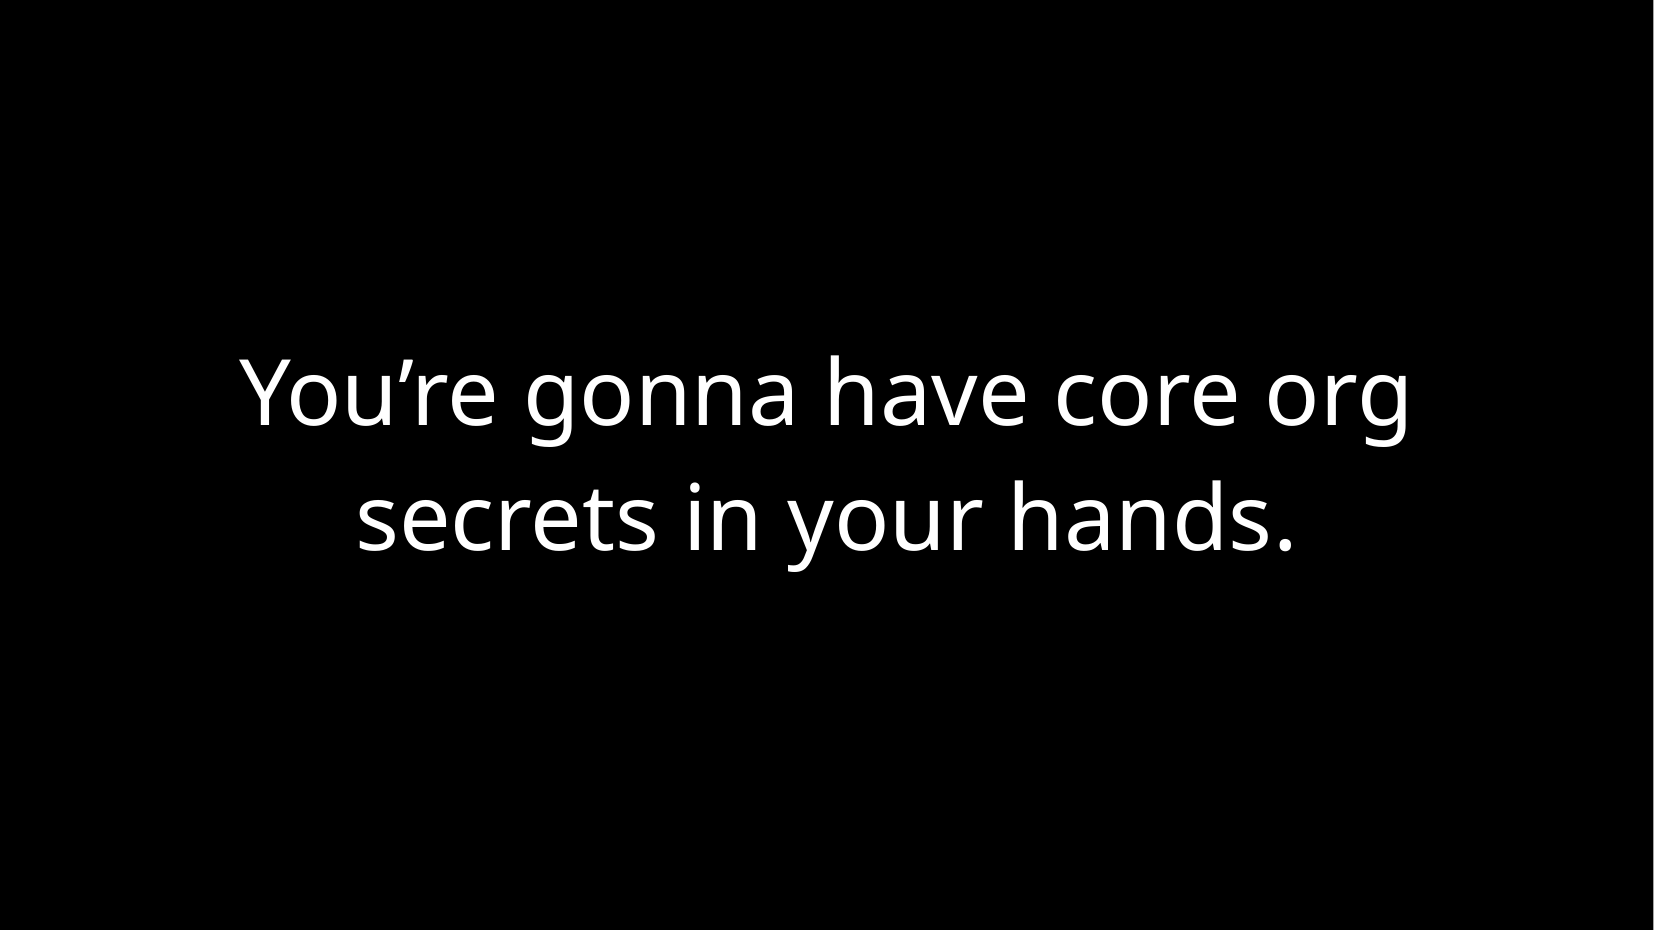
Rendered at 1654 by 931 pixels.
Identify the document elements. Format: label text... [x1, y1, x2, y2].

title You’re gonna have core org secrets in your hands. [82, 341, 1571, 564]
